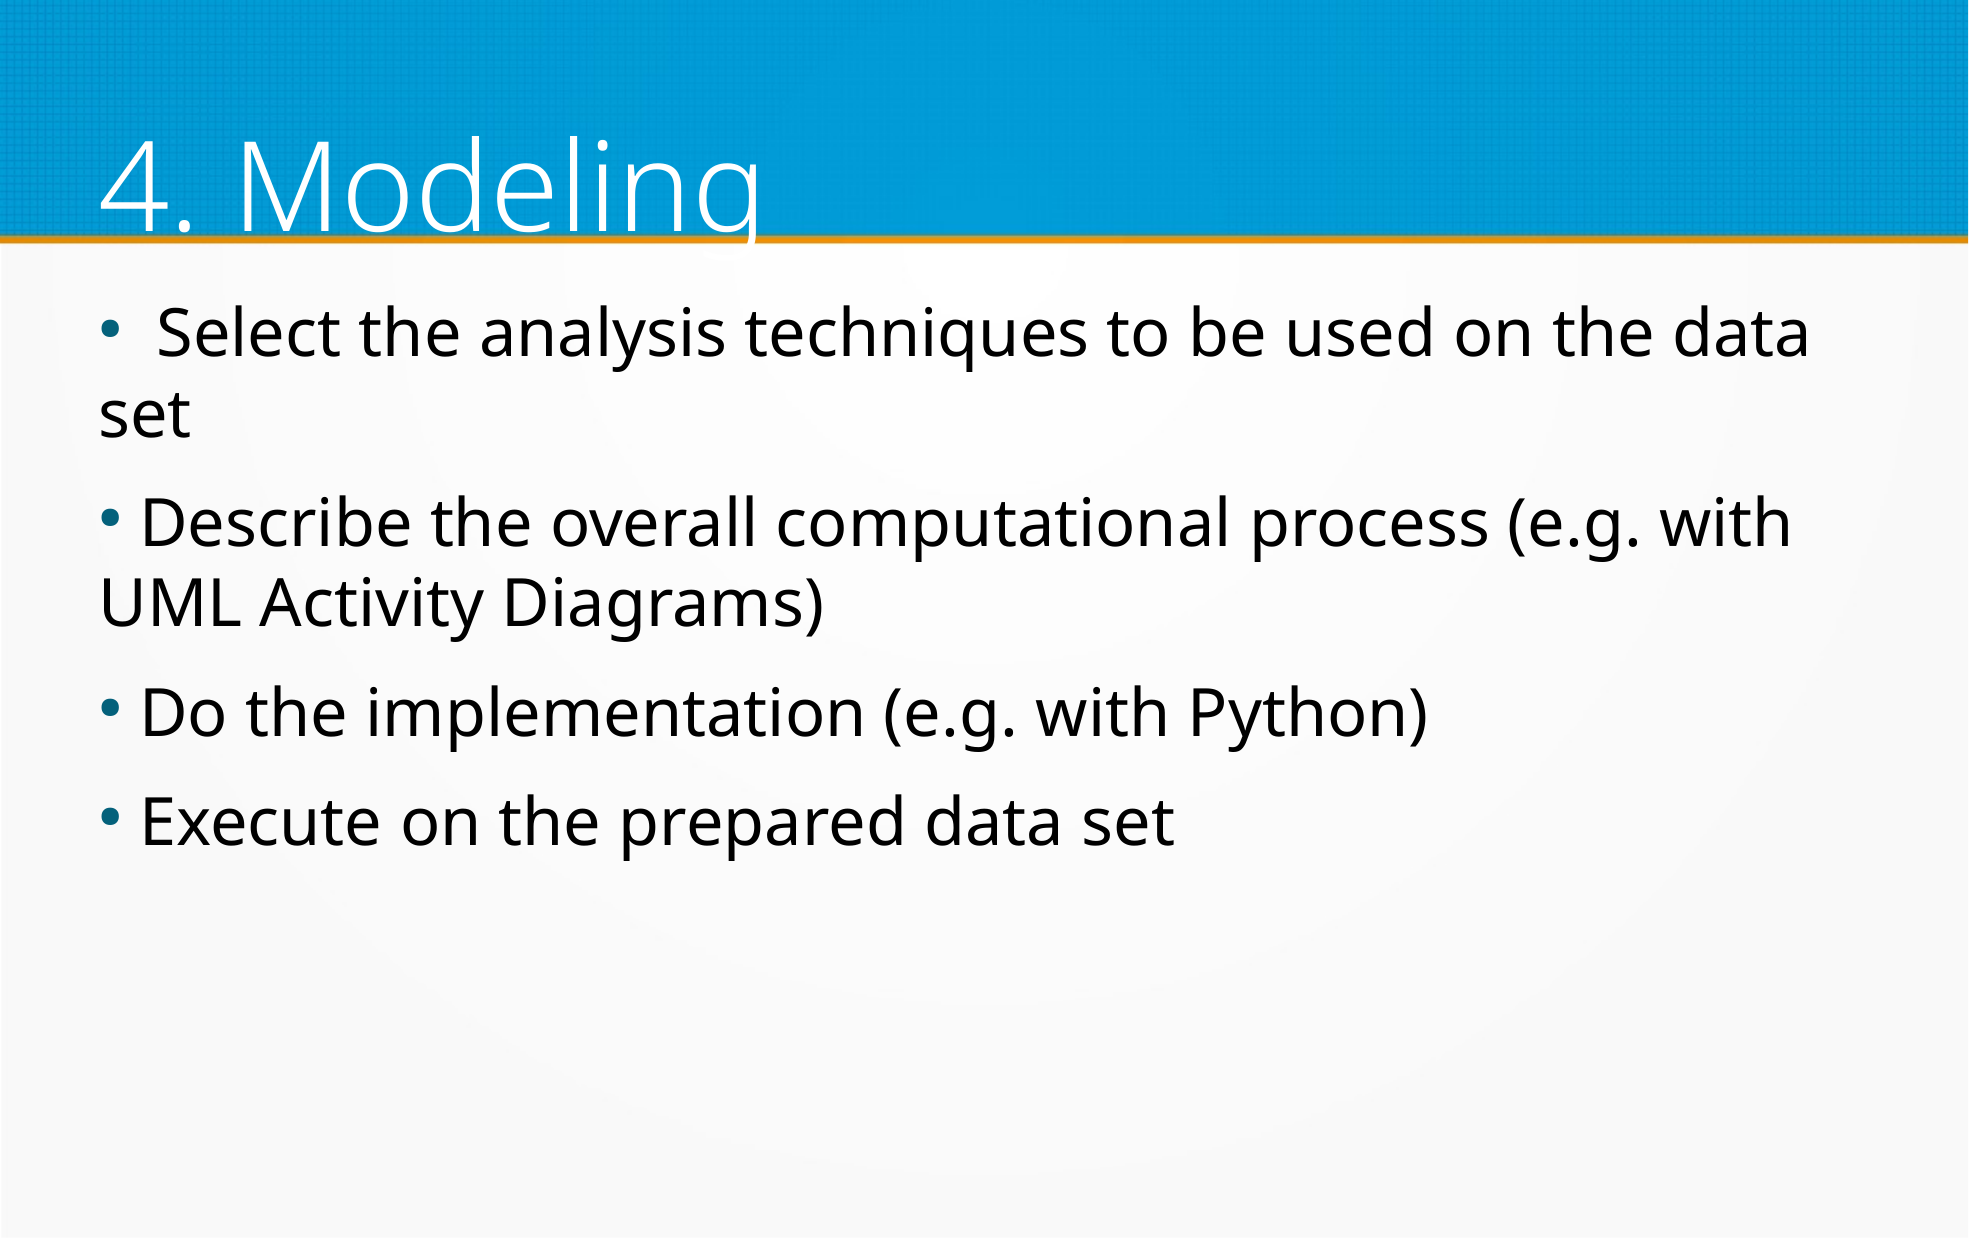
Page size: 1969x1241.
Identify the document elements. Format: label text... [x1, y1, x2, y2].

list Select the analysis techniques to be used on the data set Describe the overall computational process (e.g. with UML Activity Diagrams) Do the implementation (e.g. with Python) Execute on the prepared data set [98, 290, 1870, 1156]
picture [0, 233, 1969, 1241]
title 4. Modeling [98, 49, 1870, 257]
